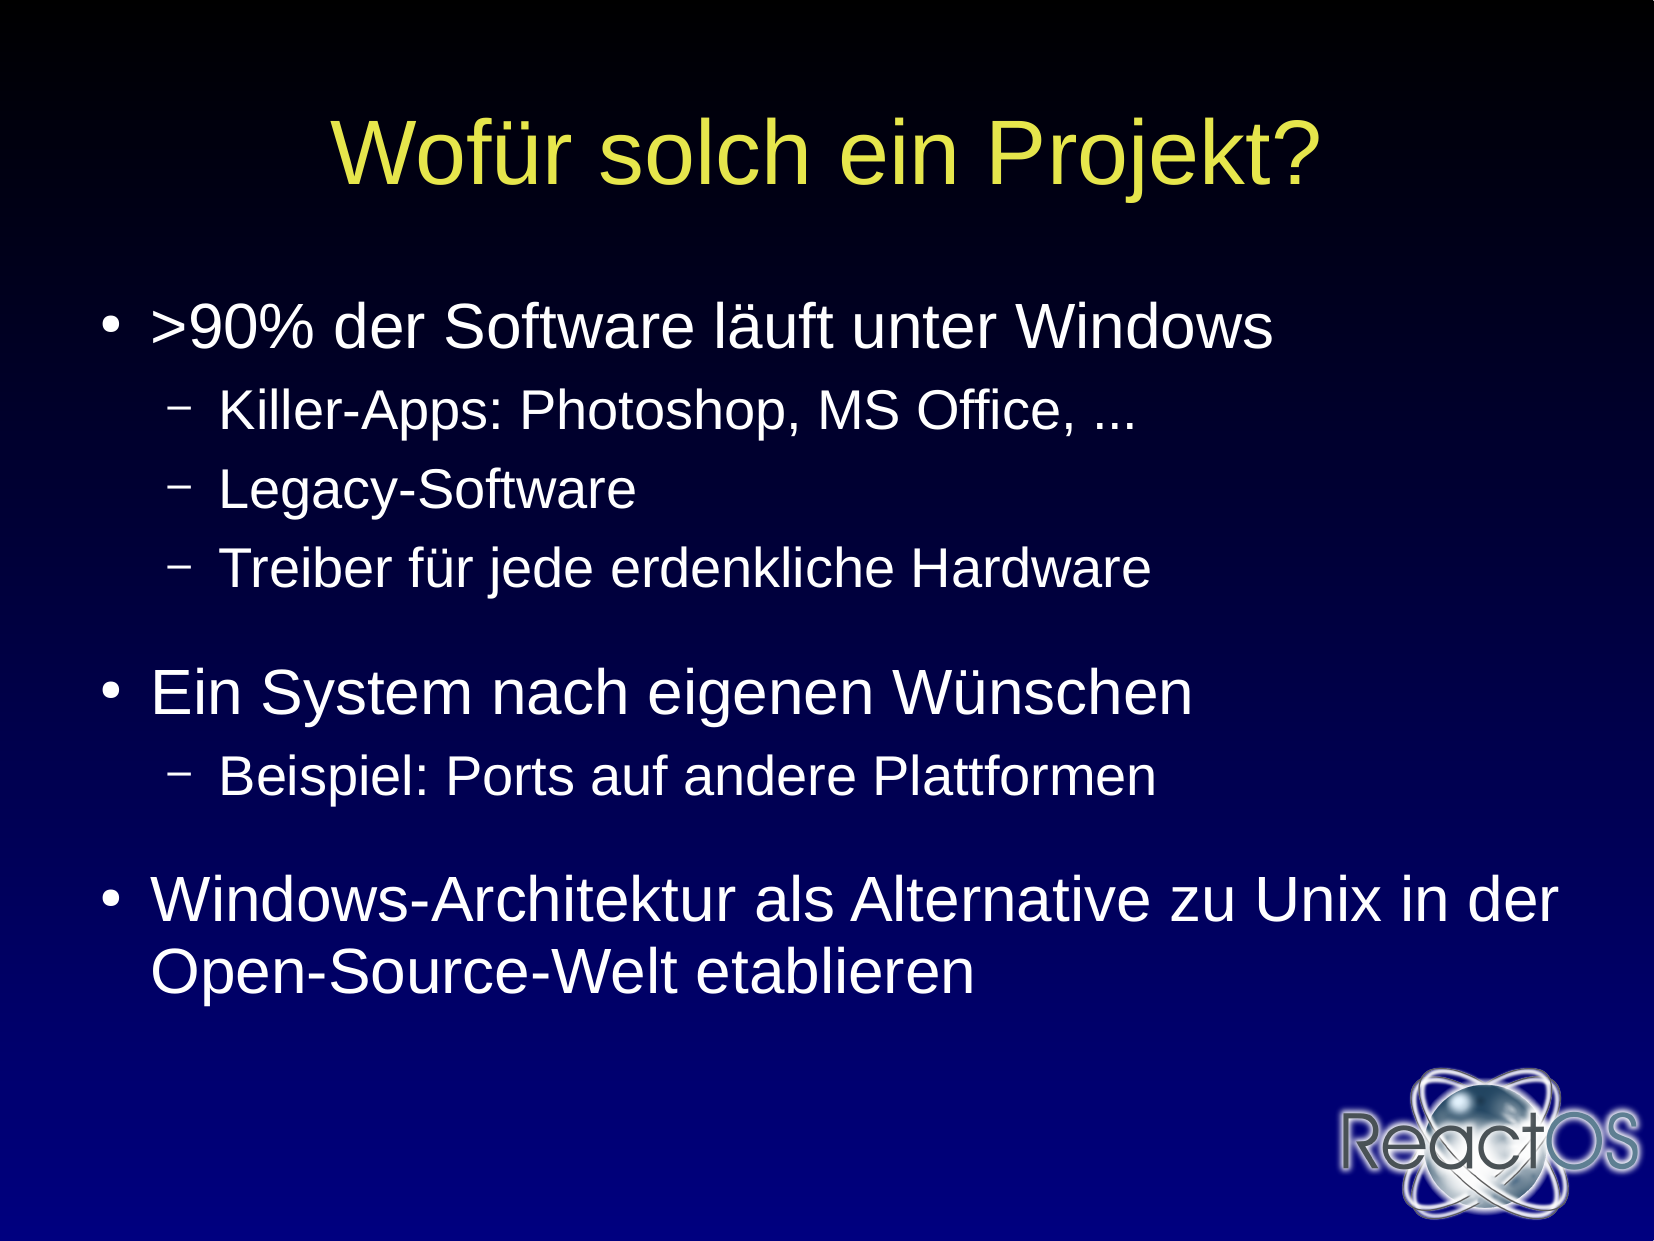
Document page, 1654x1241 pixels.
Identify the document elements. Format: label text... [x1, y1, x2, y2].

title Wofür solch ein Projekt? [82, 49, 1571, 257]
picture [1328, 1055, 1654, 1235]
list >90% der Software läuft unter Windows Killer-Apps: Photoshop, MS Office, ... Legacy-Software Treiber für jede erdenkliche Hardware Ein System nach eigenen Wünschen Beispiel: Ports auf andere Plattformen Windows-Architektur als Alternative zu Unix in der Open-Source-Welt etablieren [82, 290, 1571, 1010]
